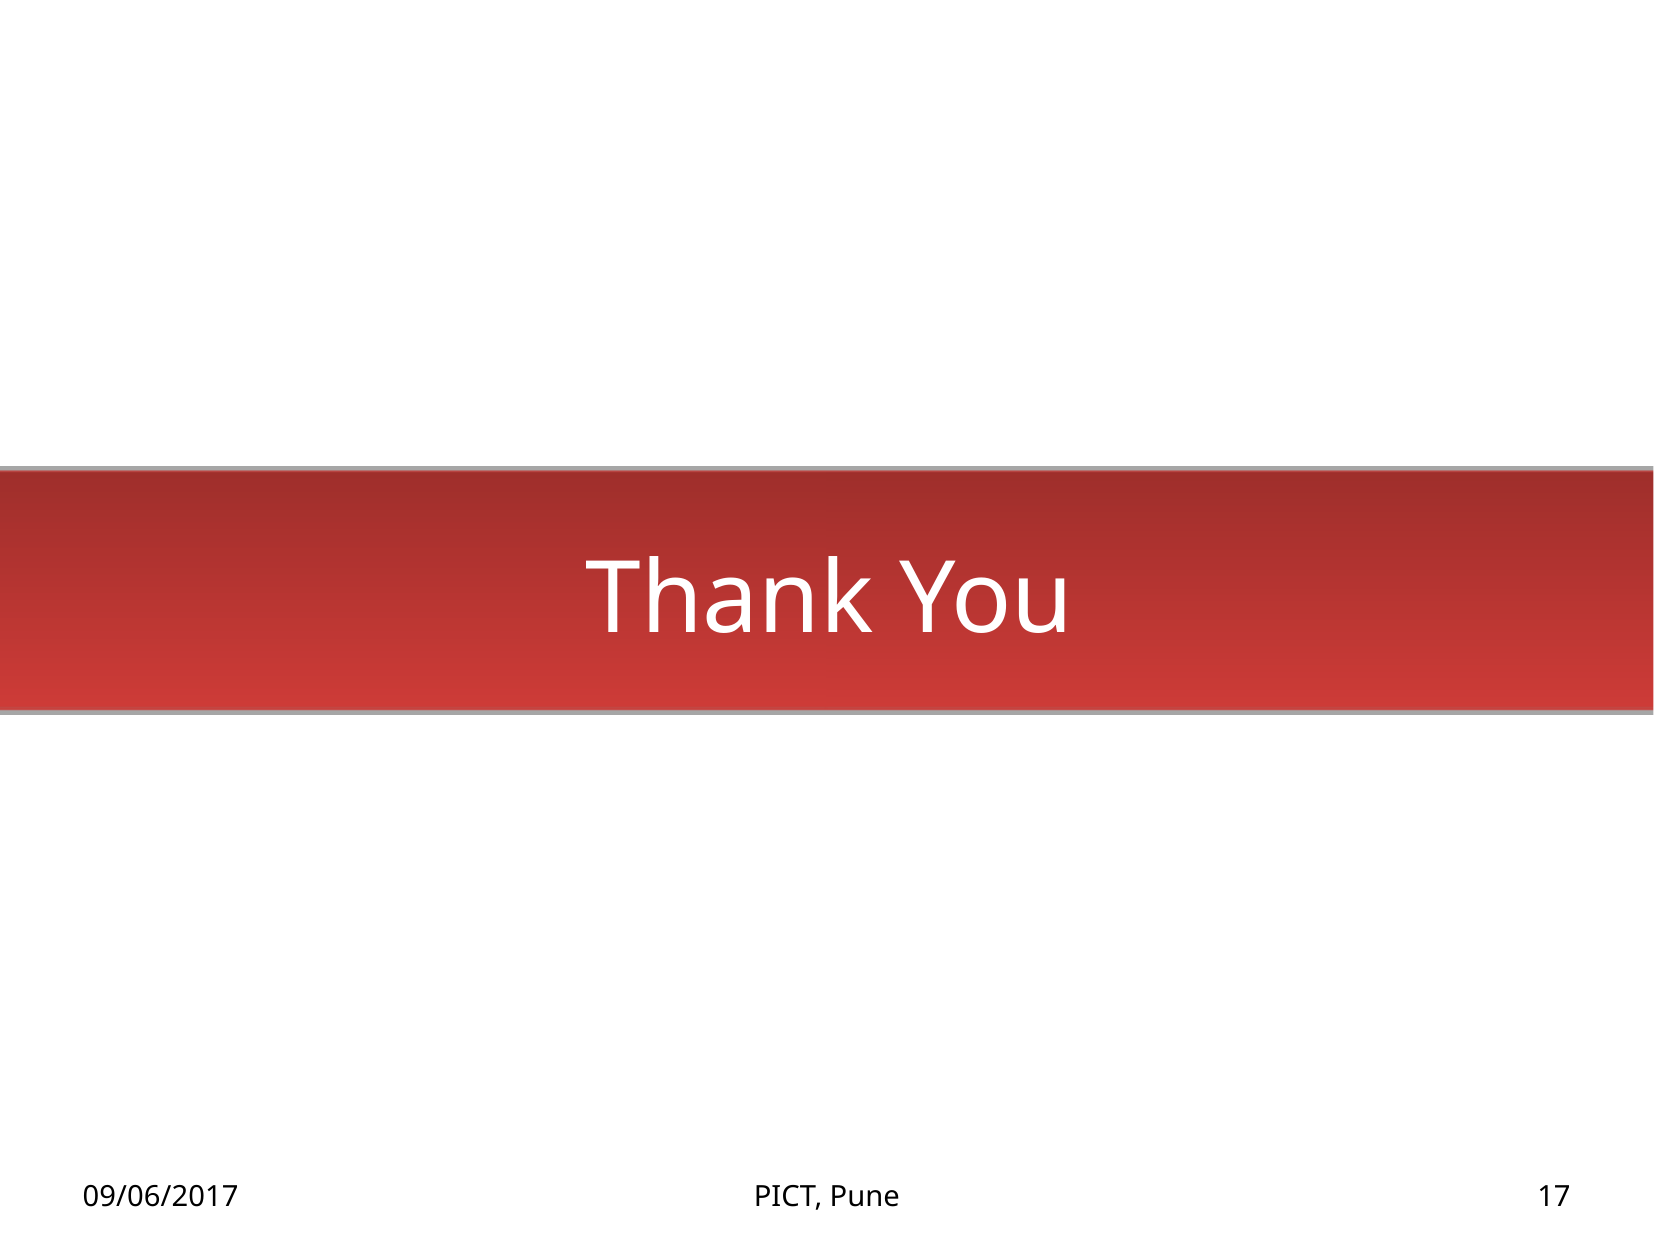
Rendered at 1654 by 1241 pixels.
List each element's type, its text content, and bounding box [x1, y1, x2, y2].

title Thank You [70, 489, 1589, 697]
picture [0, 466, 1654, 715]
